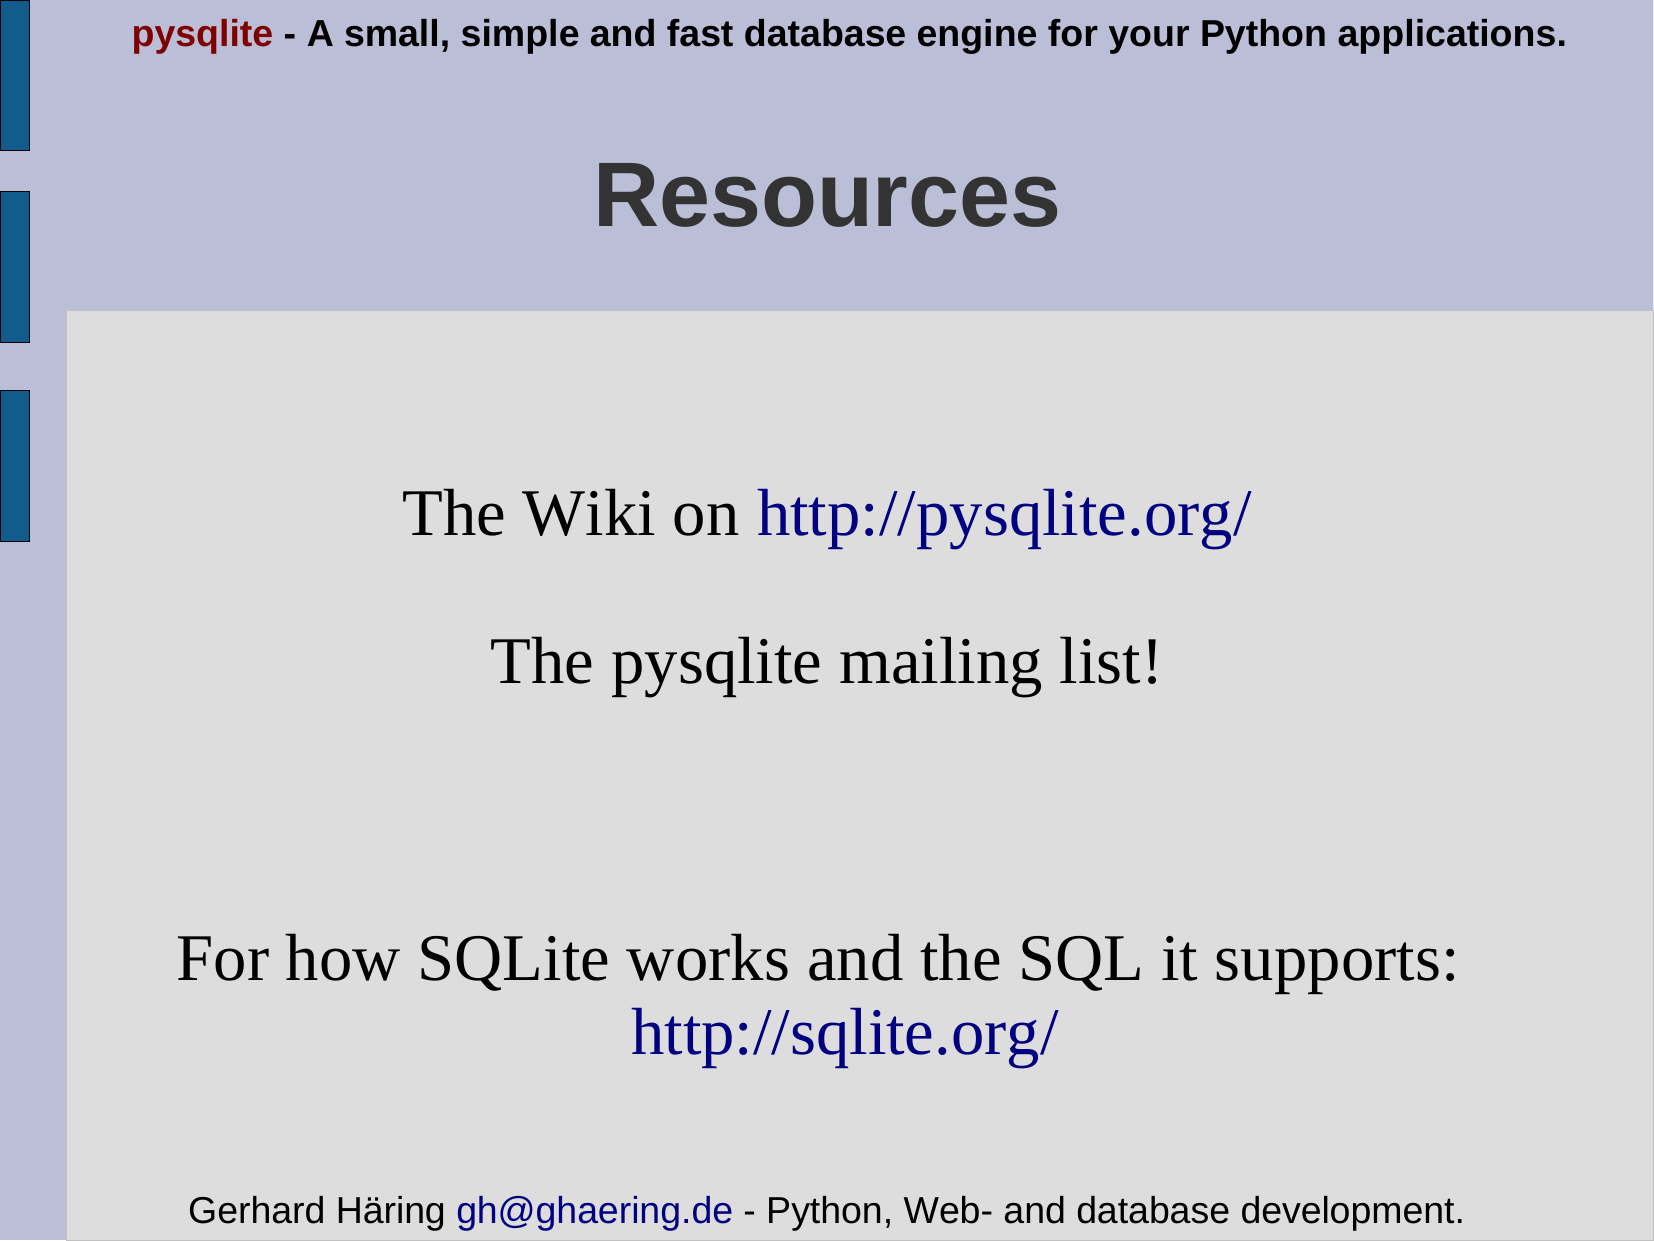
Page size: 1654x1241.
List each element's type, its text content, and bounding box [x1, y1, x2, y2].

subtitle The Wiki on http://pysqlite.org/ The pysqlite mailing list! For how SQLite works and the SQL it supports: http://sqlite.org/ [121, 344, 1534, 1127]
title Resources [121, 91, 1534, 299]
